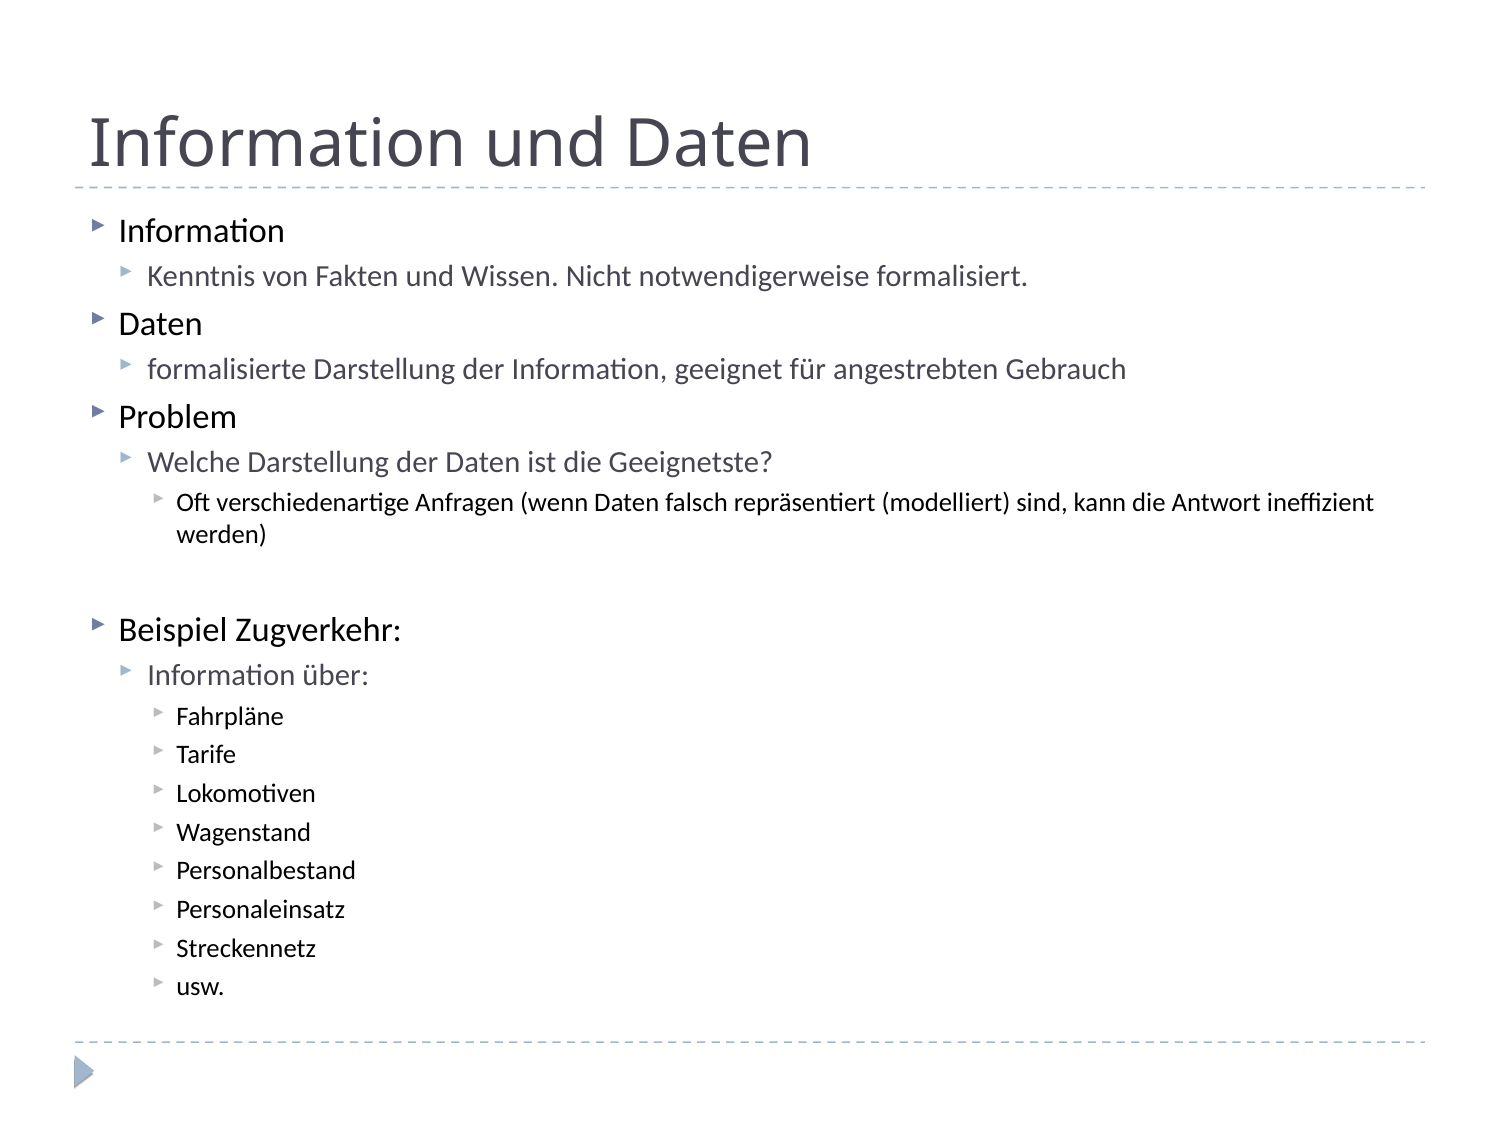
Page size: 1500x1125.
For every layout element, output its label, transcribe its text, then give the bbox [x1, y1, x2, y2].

title Information und Daten [75, 24, 1425, 188]
list Information Kenntnis von Fakten und Wissen. Nicht notwendigerweise formalisiert. Daten formalisierte Darstellung der Information, geeignet für angestrebten Gebrauch Problem Welche Darstellung der Daten ist die Geeignetste? Oft verschiedenartige Anfragen (wenn Daten falsch repräsentiert (modelliert) sind, kann die Antwort ineffizient werden) Beispiel Zugverkehr: Information über: Fahrpläne Tarife Lokomotiven Wagenstand Personalbestand Personaleinsatz Streckennetz usw. [75, 200, 1425, 1010]
